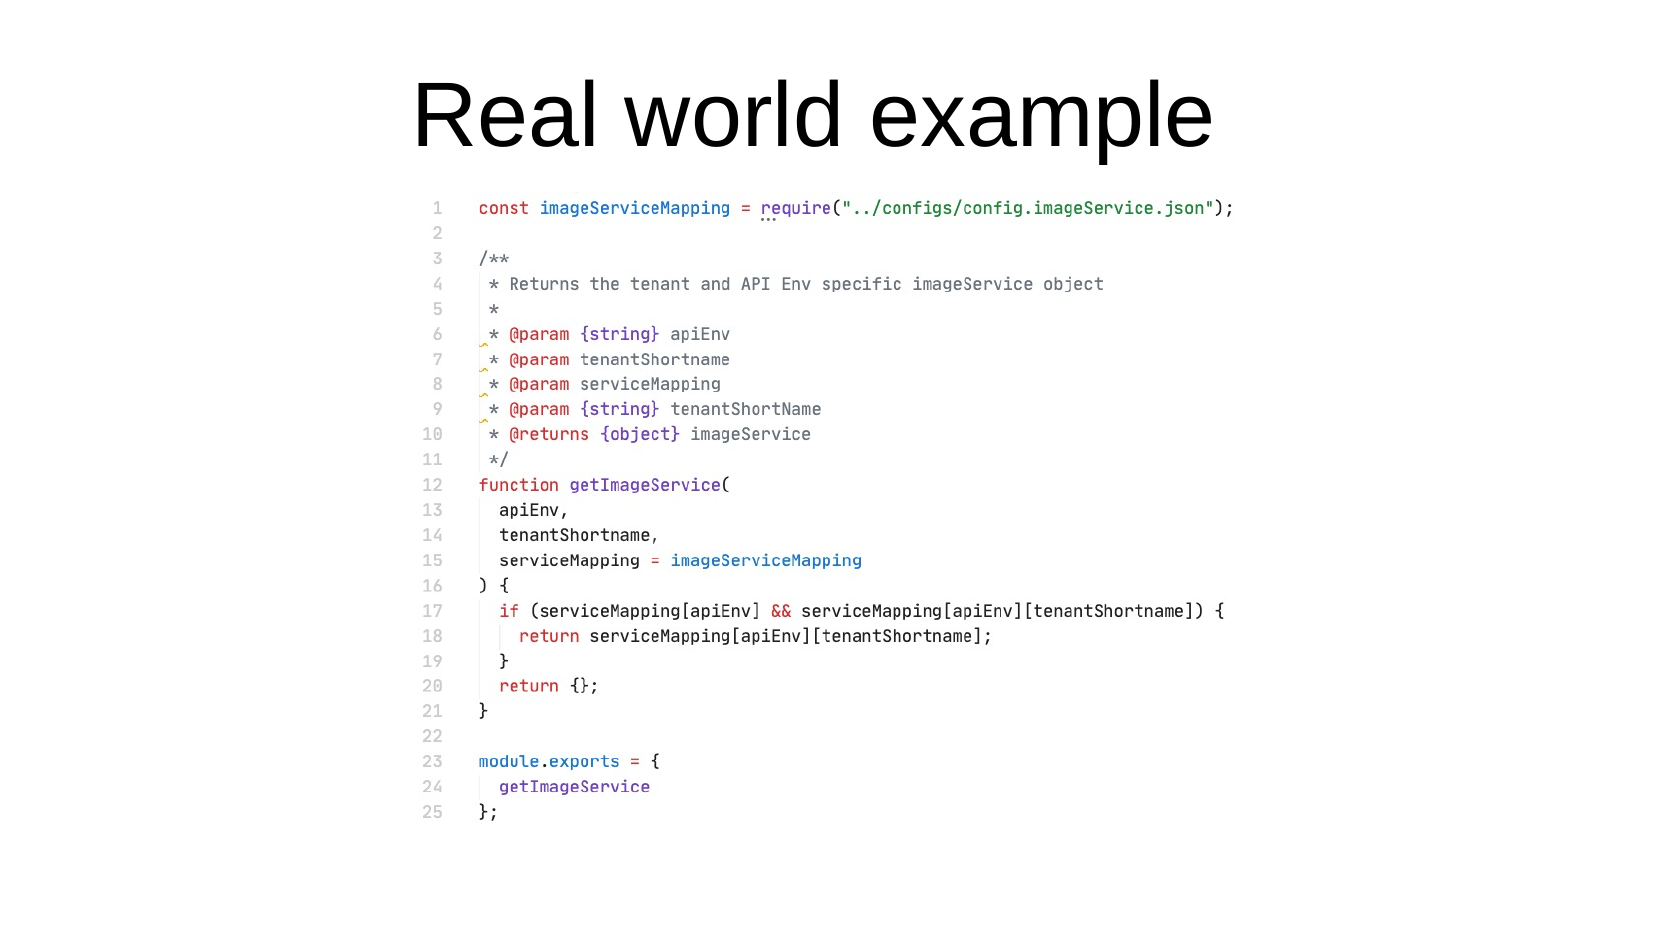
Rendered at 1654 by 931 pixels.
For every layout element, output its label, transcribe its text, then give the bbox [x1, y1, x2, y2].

title Real world example [82, 37, 1571, 193]
picture [410, 192, 1244, 825]
